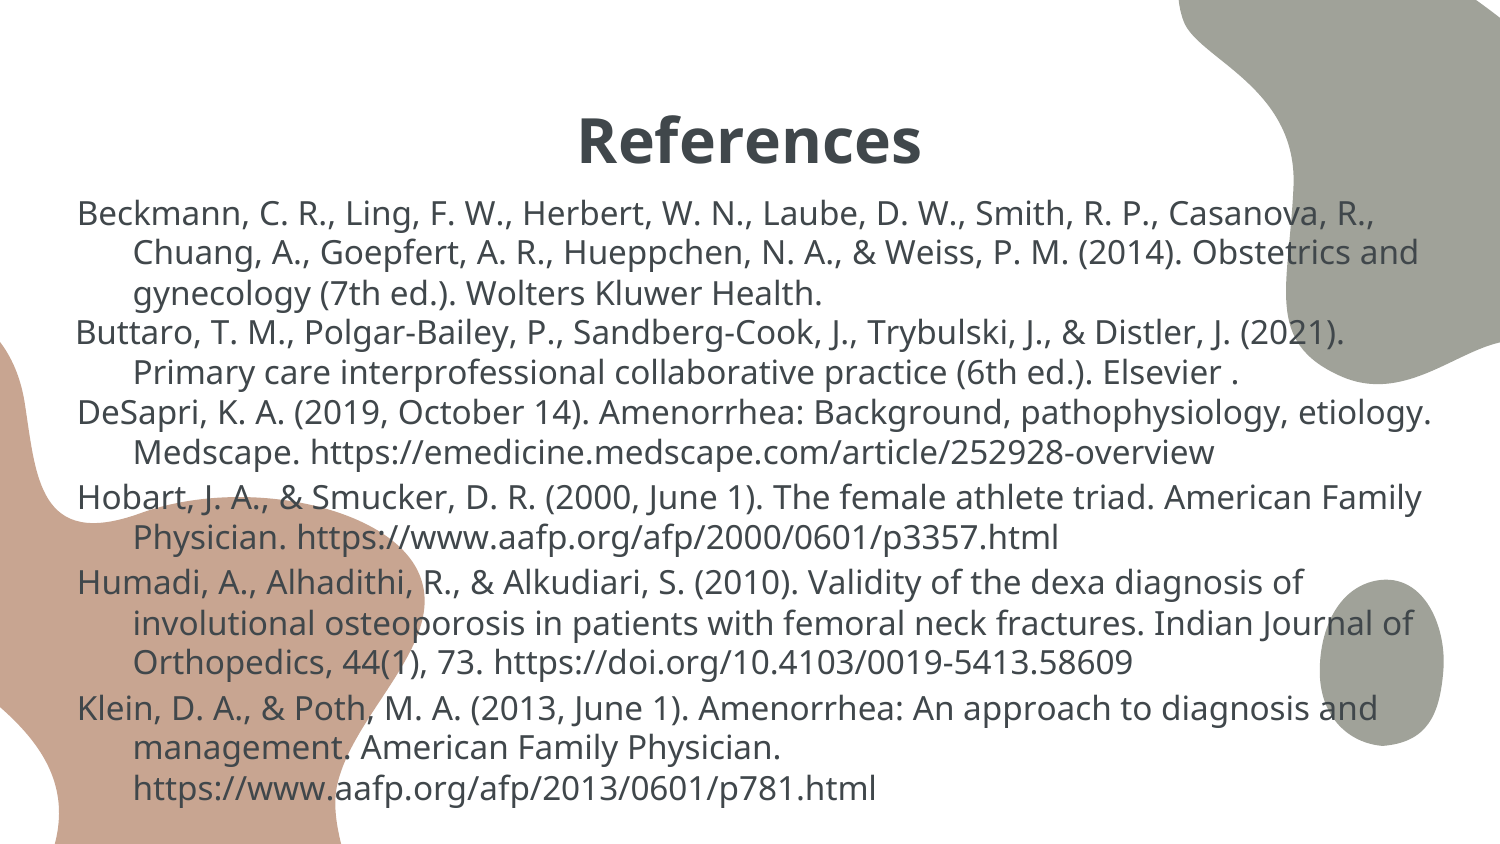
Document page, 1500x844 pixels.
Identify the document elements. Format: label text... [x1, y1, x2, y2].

text_box Beckmann, C. R., Ling, F. W., Herbert, W. N., Laube, D. W., Smith, R. P., Casanova, R., Chuang, A., Goepfert, A. R., Hueppchen, N. A., & Weiss, P. M. (2014). Obstetrics and gynecology (7th ed.). Wolters Kluwer Health. Buttaro, T. M., Polgar-Bailey, P., Sandberg-Cook, J., Trybulski, J., & Distler, J. (2021). Primary care interprofessional collaborative practice (6th ed.). Elsevier . DeSapri, K. A. (2019, October 14). Amenorrhea: Background, pathophysiology, etiology. Medscape. https://emedicine.medscape.com/article/252928-overview Hobart, J. A., & Smucker, D. R. (2000, June 1). The female athlete triad. American Family Physician. https://www.aafp.org/afp/2000/0601/p3357.html Humadi, A., Alhadithi, R., & Alkudiari, S. (2010). Validity of the dexa diagnosis of involutional osteoporosis in patients with femoral neck fractures. Indian Journal of Orthopedics, 44(1), 73. https://doi.org/10.4103/0019-5413.58609 Klein, D. A., & Poth, M. A. (2013, June 1). Amenorrhea: An approach to diagnosis and management. American Family Physician. https://www.aafp.org/afp/2013/0601/p781.html [41, 184, 1461, 819]
title References [116, 85, 1383, 175]
